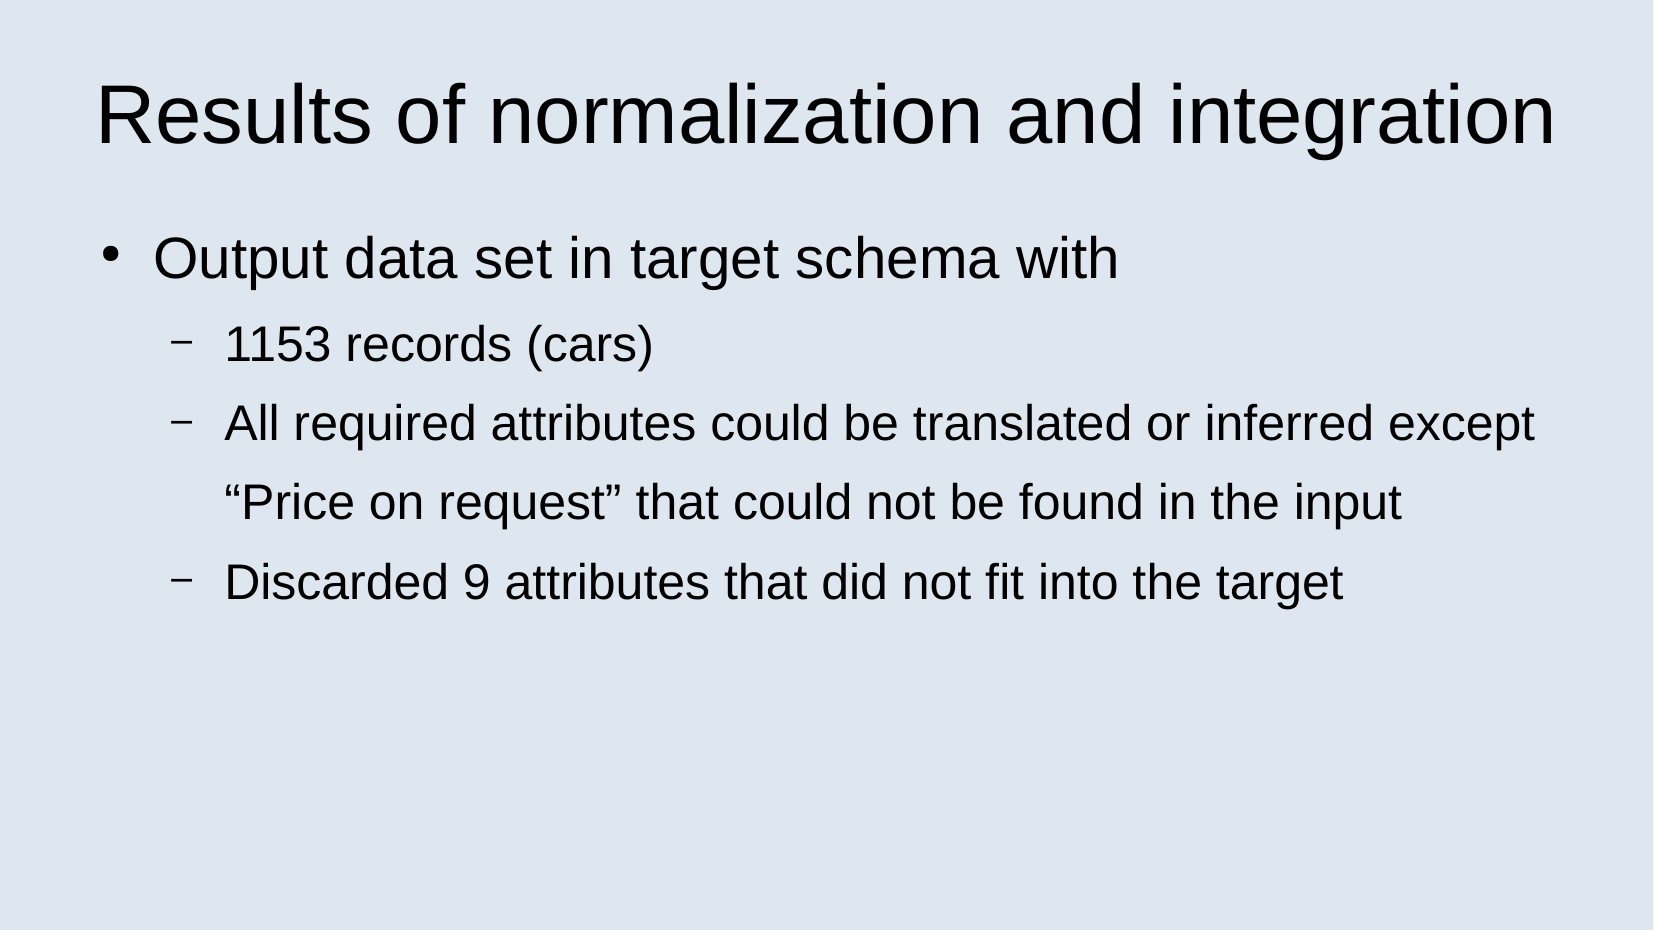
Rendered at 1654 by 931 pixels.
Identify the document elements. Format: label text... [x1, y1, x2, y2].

title Results of normalization and integration [82, 37, 1571, 193]
list Output data set in target schema with 1153 records (cars) All required attributes could be translated or inferred except “Price on request” that could not be found in the input Discarded 9 attributes that did not fit into the target [82, 217, 1571, 758]
